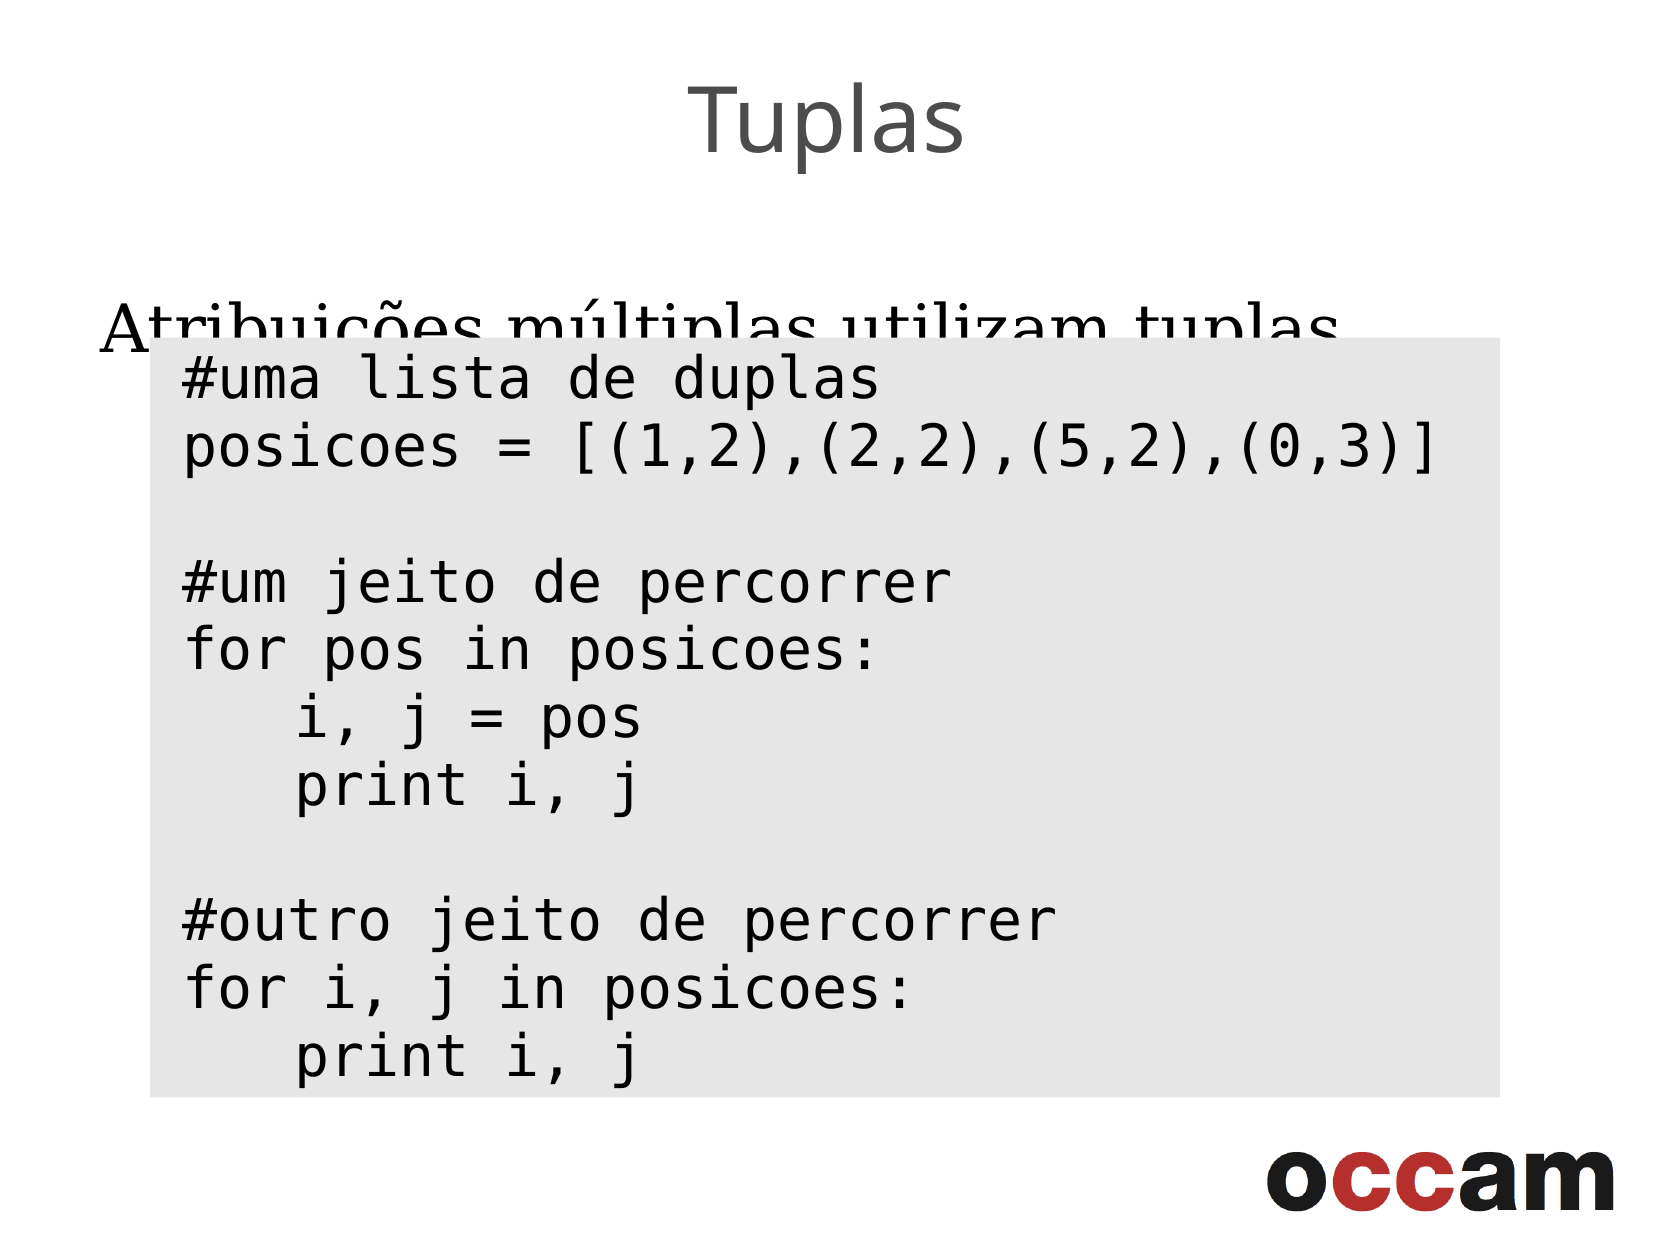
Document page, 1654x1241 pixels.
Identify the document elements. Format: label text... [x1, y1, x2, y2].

title Tuplas [75, 17, 1564, 226]
picture [1237, 1122, 1643, 1241]
text_box #uma lista de duplas posicoes = [(1,2),(2,2),(5,2),(0,3)] #um jeito de percorrer for pos in posicoes: i, j = pos print i, j #outro jeito de percorrer for i, j in posicoes: print i, j [150, 337, 1501, 1098]
list Atribuições múltiplas utilizam tuplas [86, 225, 1576, 1088]
